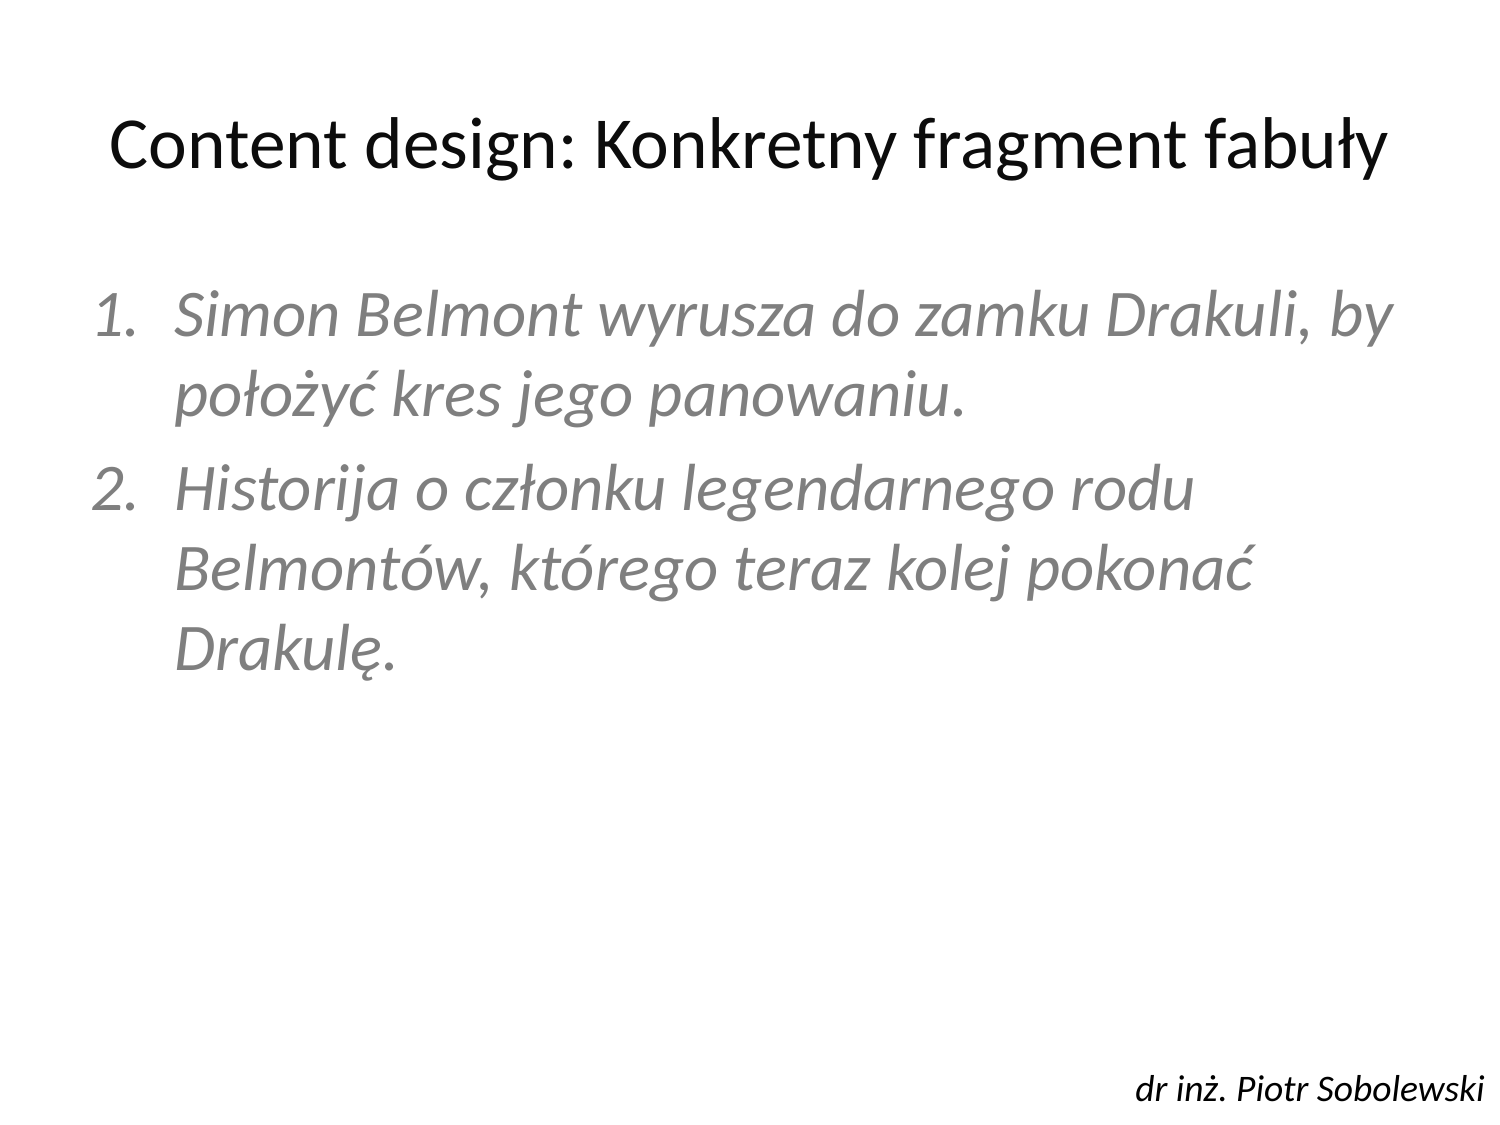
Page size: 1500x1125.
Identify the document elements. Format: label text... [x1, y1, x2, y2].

text_box dr inż. Piotr Sobolewski [823, 1049, 1500, 1125]
title Content design: Konkretny fragment fabuły [75, 45, 1425, 233]
list Simon Belmont wyrusza do zamku Drakuli, by położyć kres jego panowaniu. Historija o członku legendarnego rodu Belmontów, którego teraz kolej pokonać Drakulę. [75, 262, 1425, 1005]
